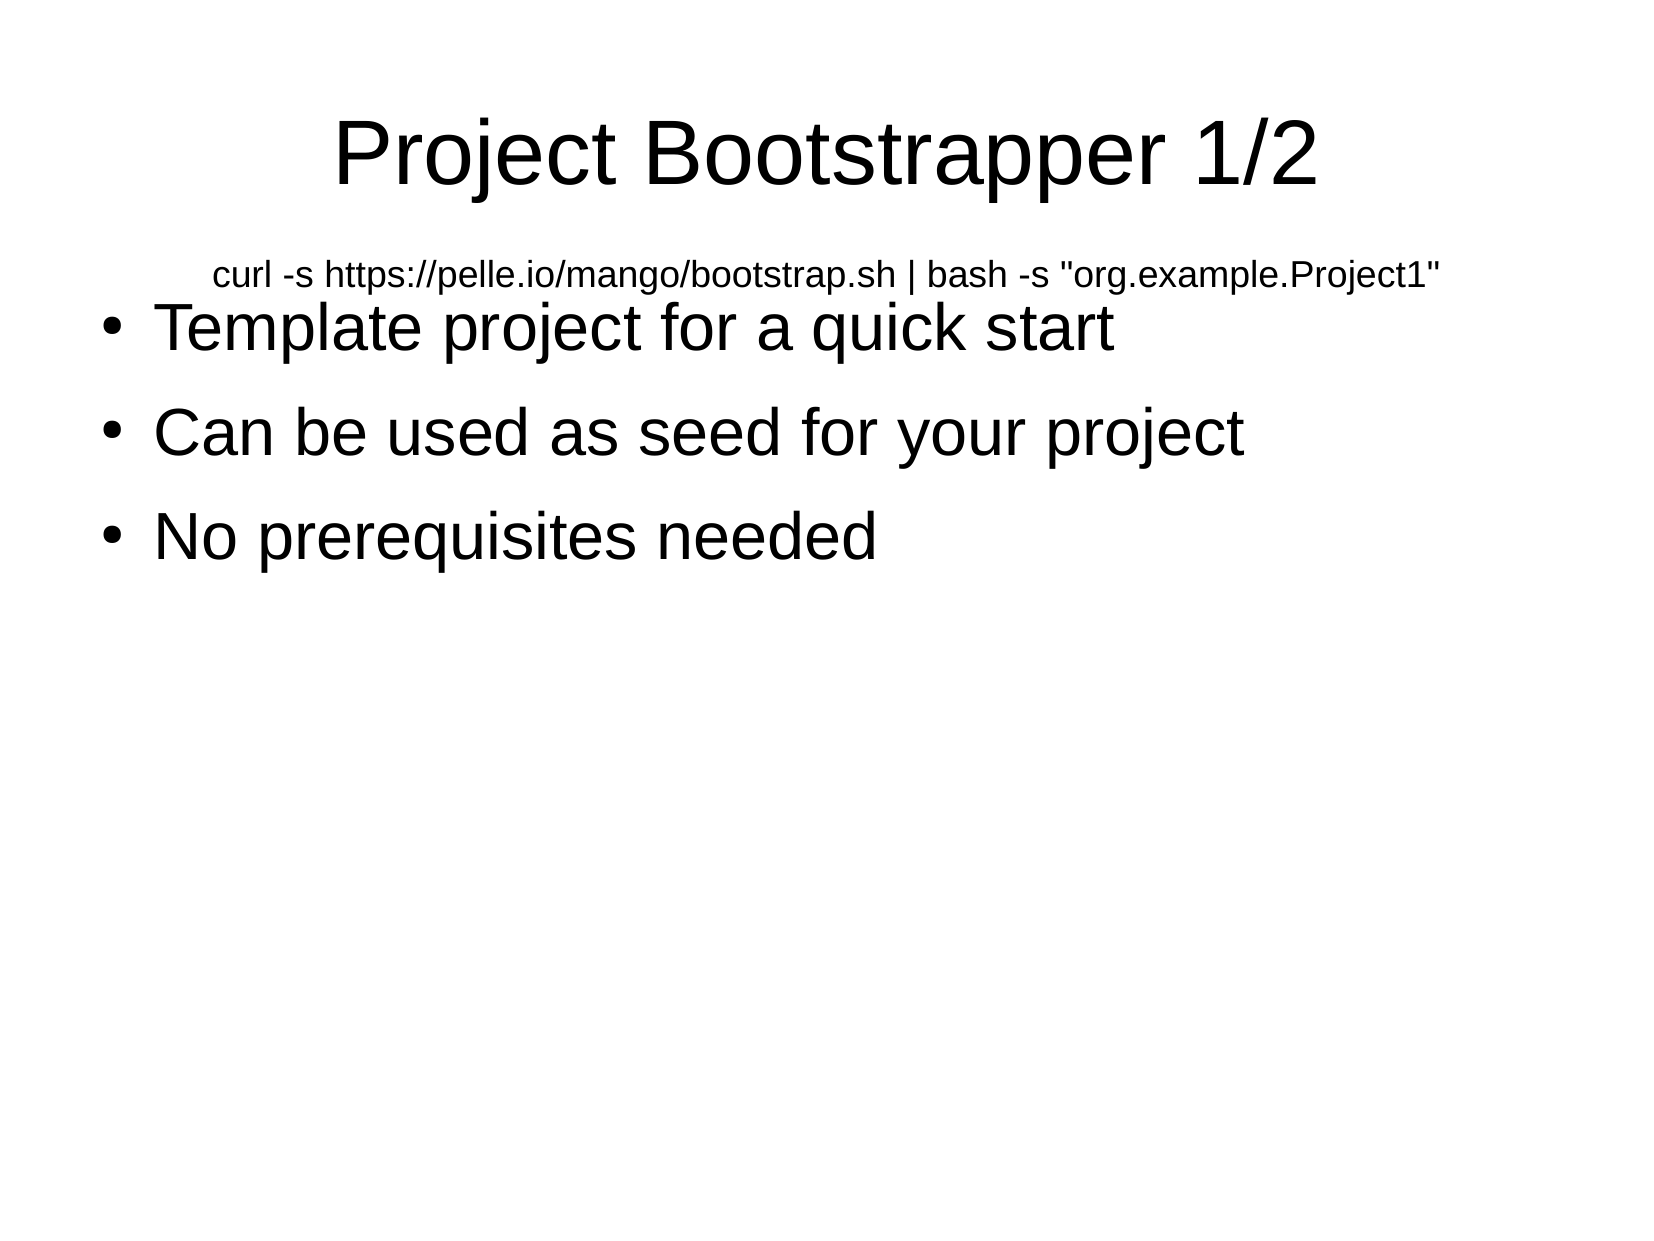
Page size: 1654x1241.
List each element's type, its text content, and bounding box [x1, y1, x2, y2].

list Template project for a quick start Can be used as seed for your project No prerequisites needed [82, 290, 1571, 1010]
title Project Bootstrapper 1/2 [82, 49, 1571, 257]
text_box curl -s https://pelle.io/mango/bootstrap.sh | bash -s "org.example.Project1" [88, 246, 1565, 346]
